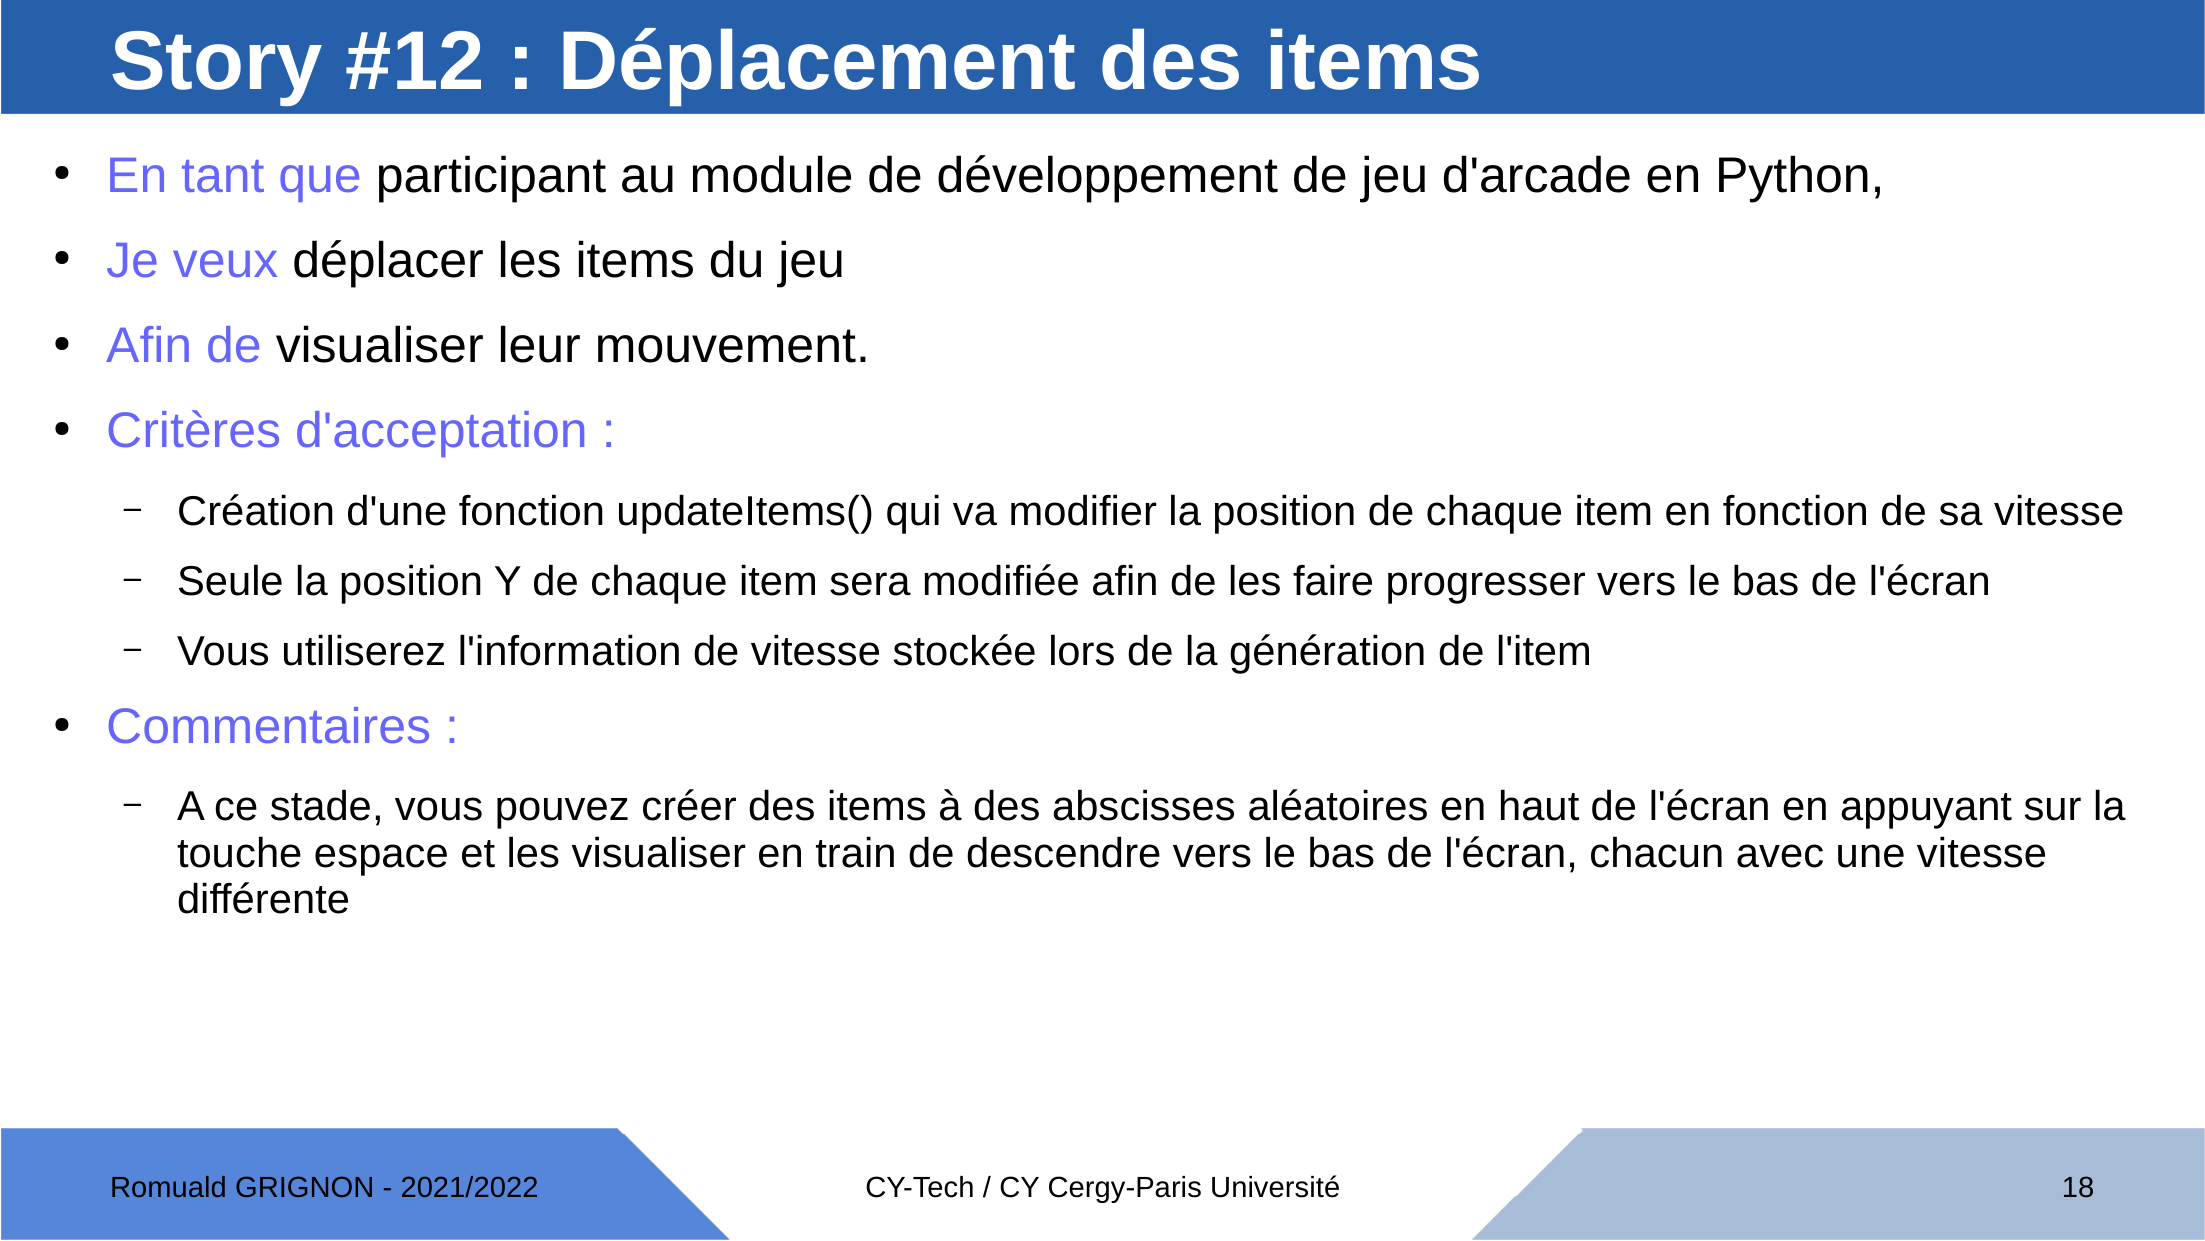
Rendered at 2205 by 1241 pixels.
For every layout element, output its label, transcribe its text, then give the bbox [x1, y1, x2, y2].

list En tant que participant au module de développement de jeu d'arcade en Python, Je veux déplacer les items du jeu Afin de visualiser leur mouvement. Critères d'acceptation : Création d'une fonction updateItems() qui va modifier la position de chaque item en fonction de sa vitesse Seule la position Y de chaque item sera modifiée afin de les faire progresser vers le bas de l'écran Vous utiliserez l'information de vitesse stockée lors de la génération de l'item Commentaires : A ce stade, vous pouvez créer des items à des abscisses aléatoires en haut de l'écran en appuyant sur la touche espace et les visualiser en train de descendre vers le bas de l'écran, chacun avec une vitesse différente [35, 217, 2186, 1087]
title Story #12 : Déplacement des items [110, 49, 2095, 217]
picture [0, 0, 2205, 1241]
